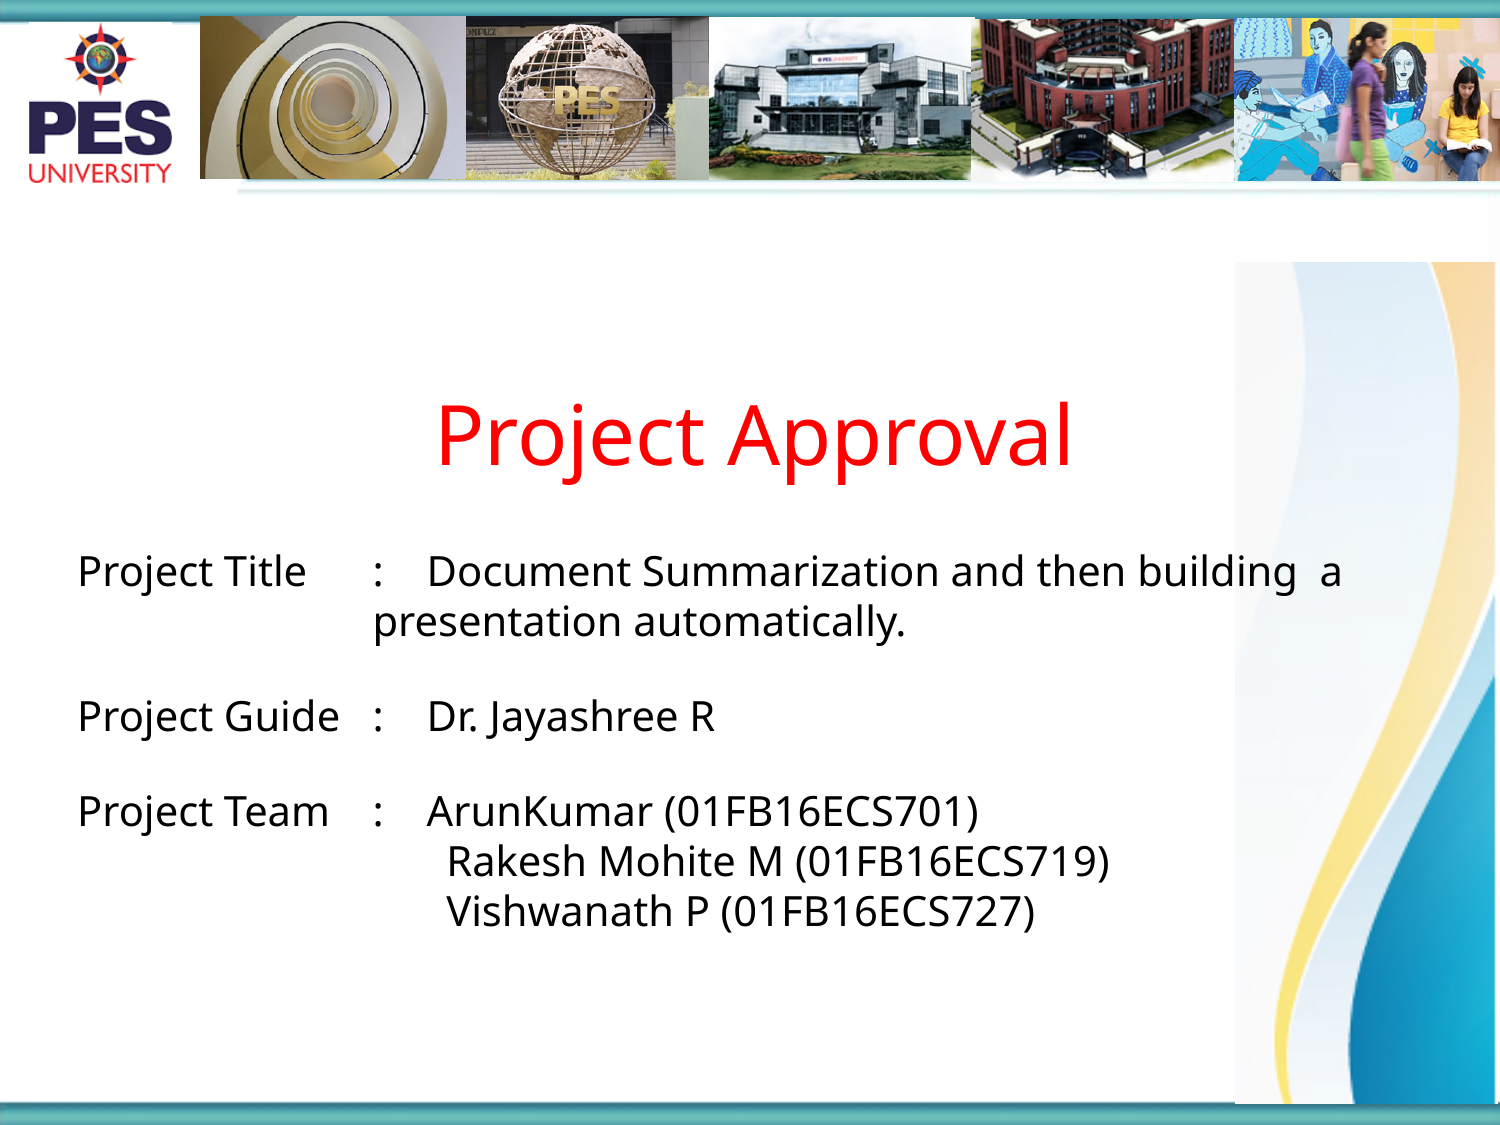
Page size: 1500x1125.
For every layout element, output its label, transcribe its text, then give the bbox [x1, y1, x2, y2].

text_box Project Approval [379, 374, 1091, 490]
picture [0, 0, 1500, 1125]
text_box Project Title : Document Summarization and then building a presentation automatically. Project Guide : Dr. Jayashree R Project Team : ArunKumar (01FB16ECS701) Rakesh Mohite M (01FB16ECS719) Vishwanath P (01FB16ECS727) [62, 537, 1450, 953]
